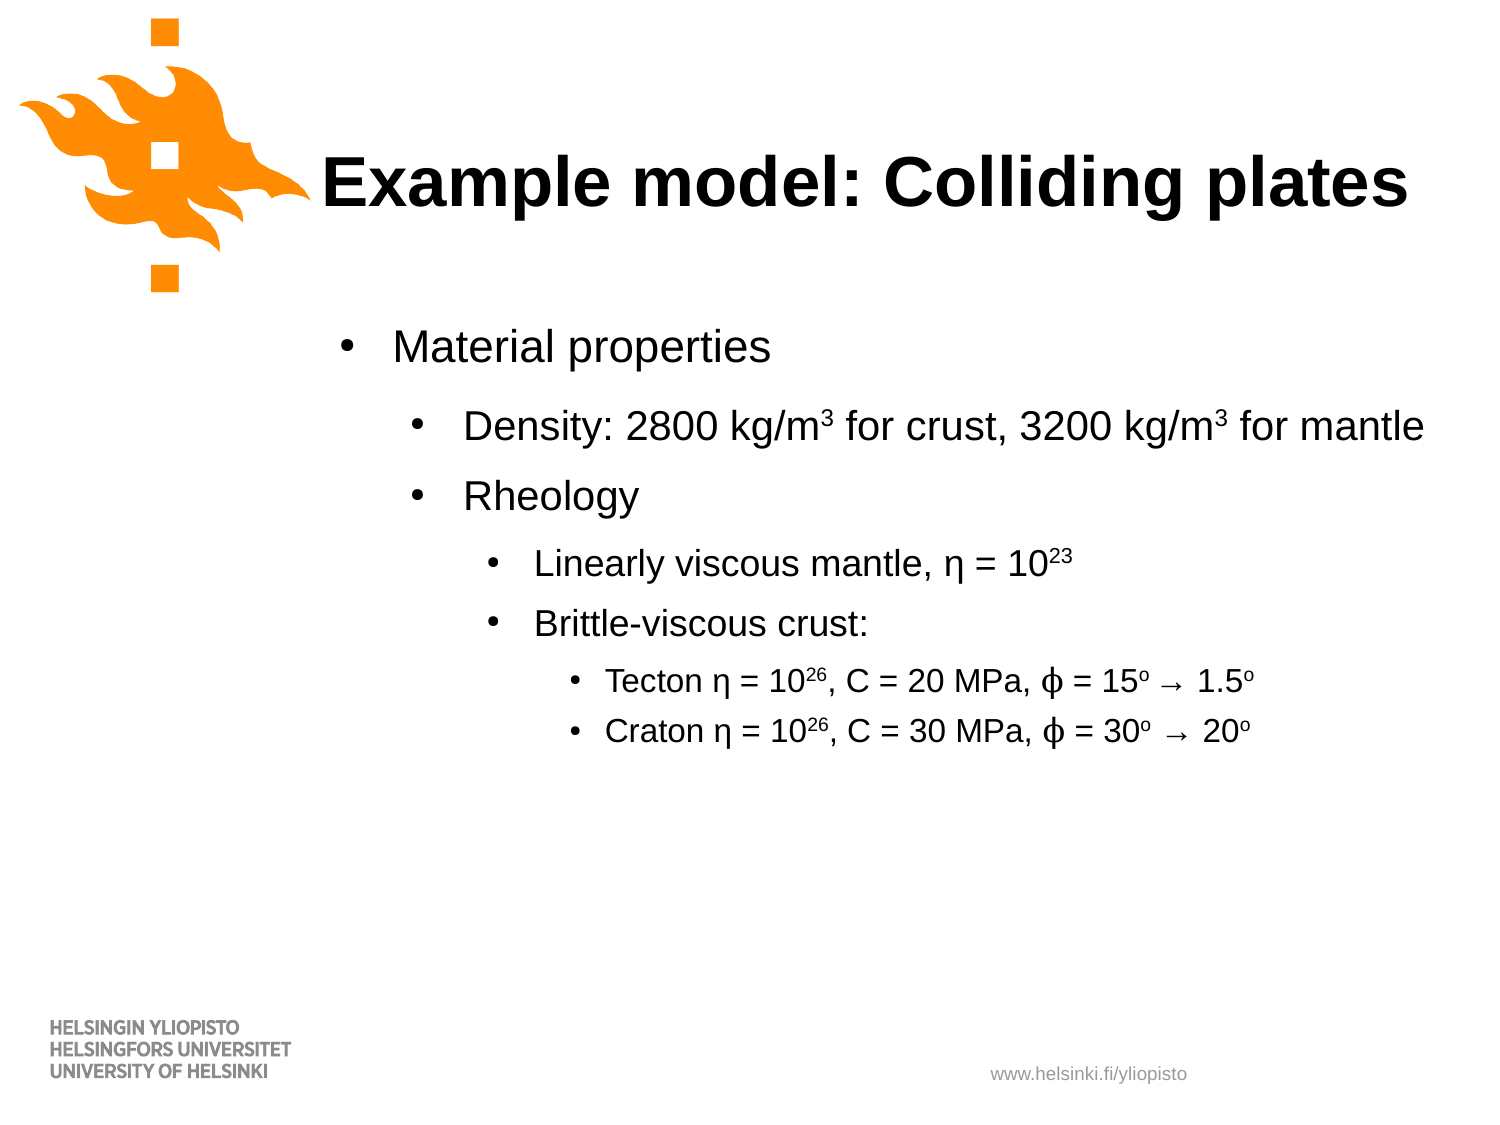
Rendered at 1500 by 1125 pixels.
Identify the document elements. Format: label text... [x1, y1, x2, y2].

list Material properties Density: 2800 kg/m3 for crust, 3200 kg/m3 for mantle Rheology Linearly viscous mantle, η = 1023 Brittle-viscous crust: Tecton η = 1026, C = 20 MPa, ϕ = 15o → 1.5o Craton η = 1026, C = 30 MPa, ϕ = 30o → 20o [321, 321, 1447, 974]
picture [32, 1001, 309, 1096]
picture [0, 0, 337, 318]
title Example model: Colliding plates [321, 87, 1447, 276]
